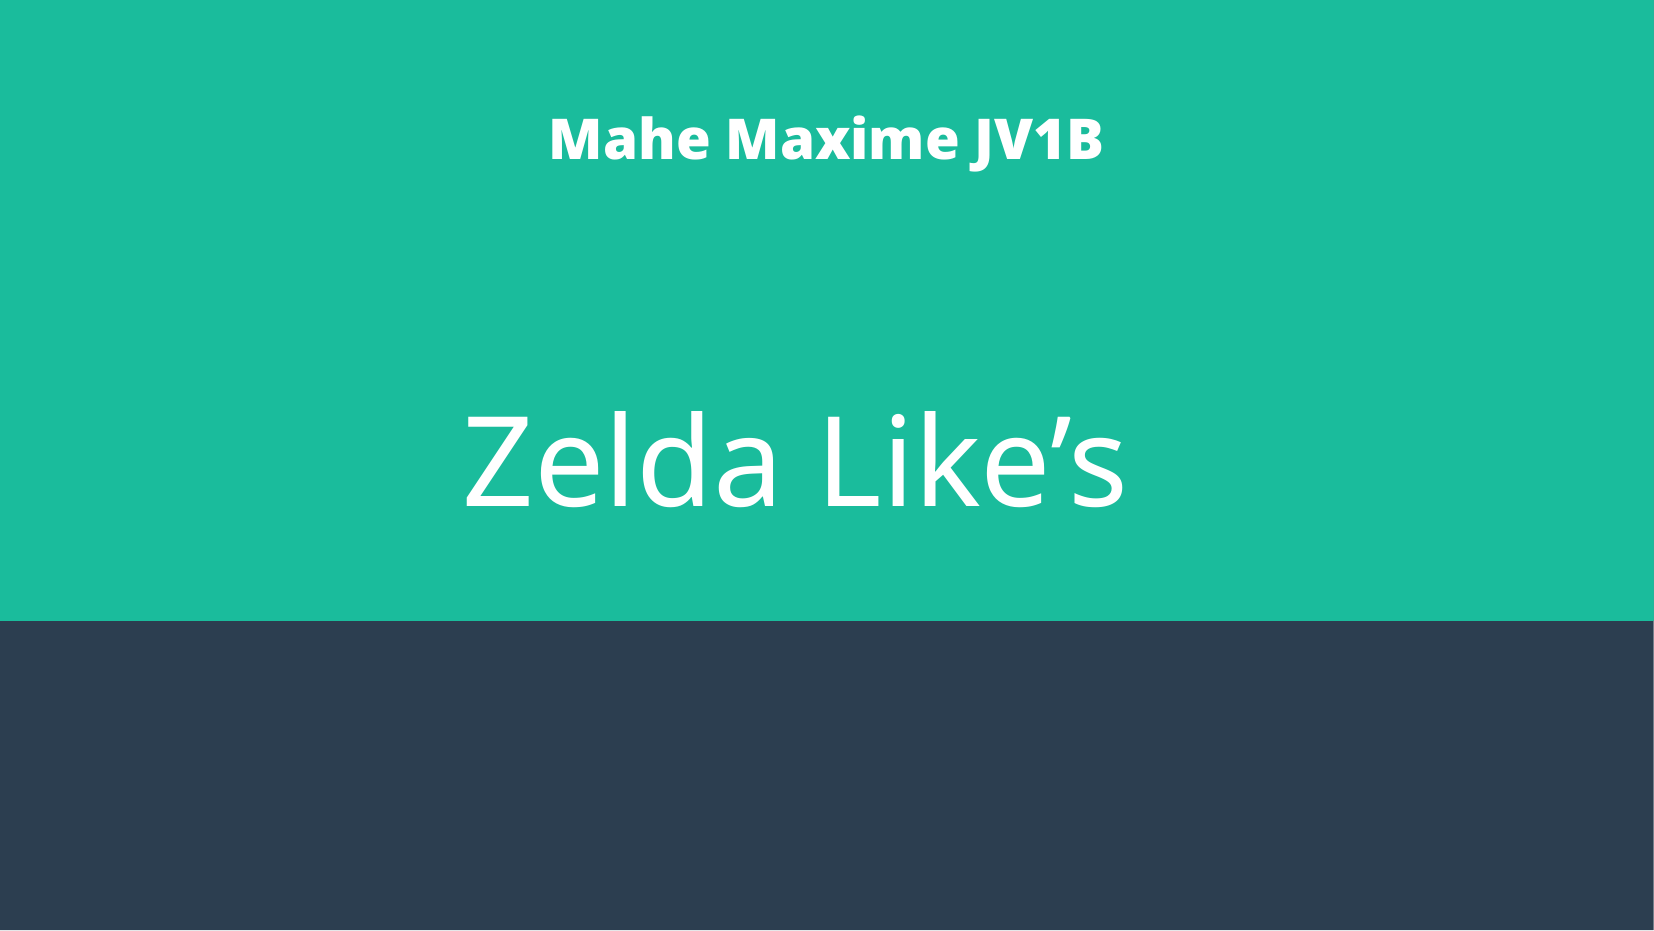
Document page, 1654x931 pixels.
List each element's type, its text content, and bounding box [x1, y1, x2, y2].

subtitle Zelda Like’s [29, 295, 1595, 621]
title Mahe Maxime JV1B [59, 59, 1595, 177]
